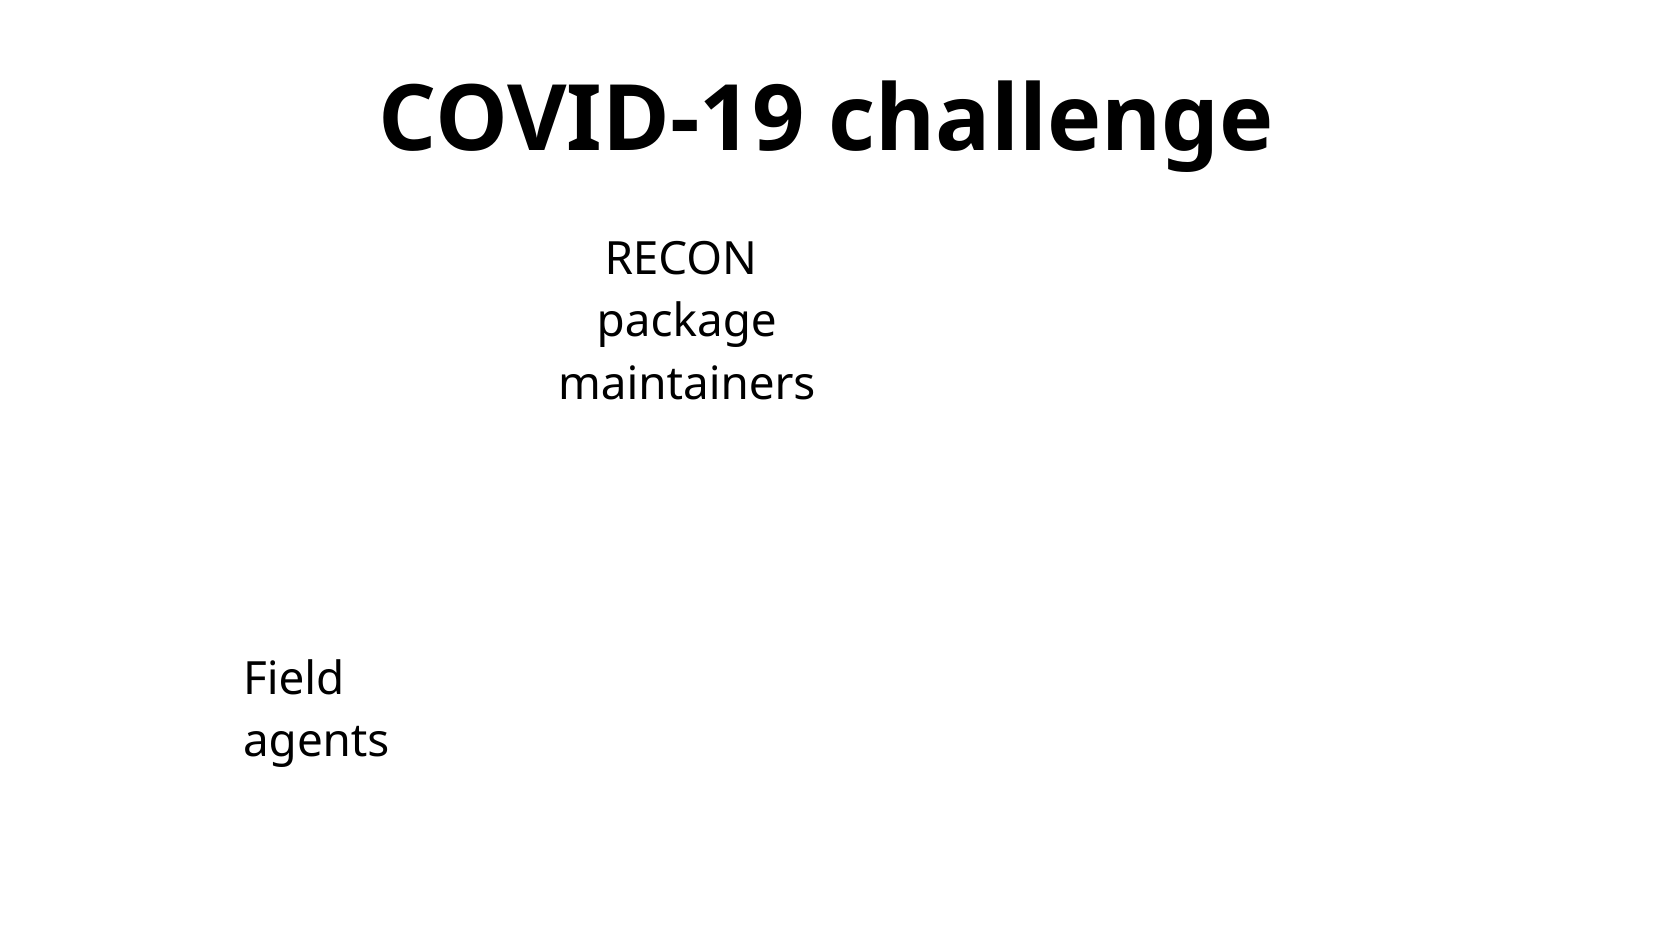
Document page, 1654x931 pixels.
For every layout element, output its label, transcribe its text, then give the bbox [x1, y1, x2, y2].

text_box RECON package maintainers [543, 217, 843, 454]
text_box Field agents [228, 637, 438, 804]
title COVID-19 challenge [82, 37, 1571, 193]
